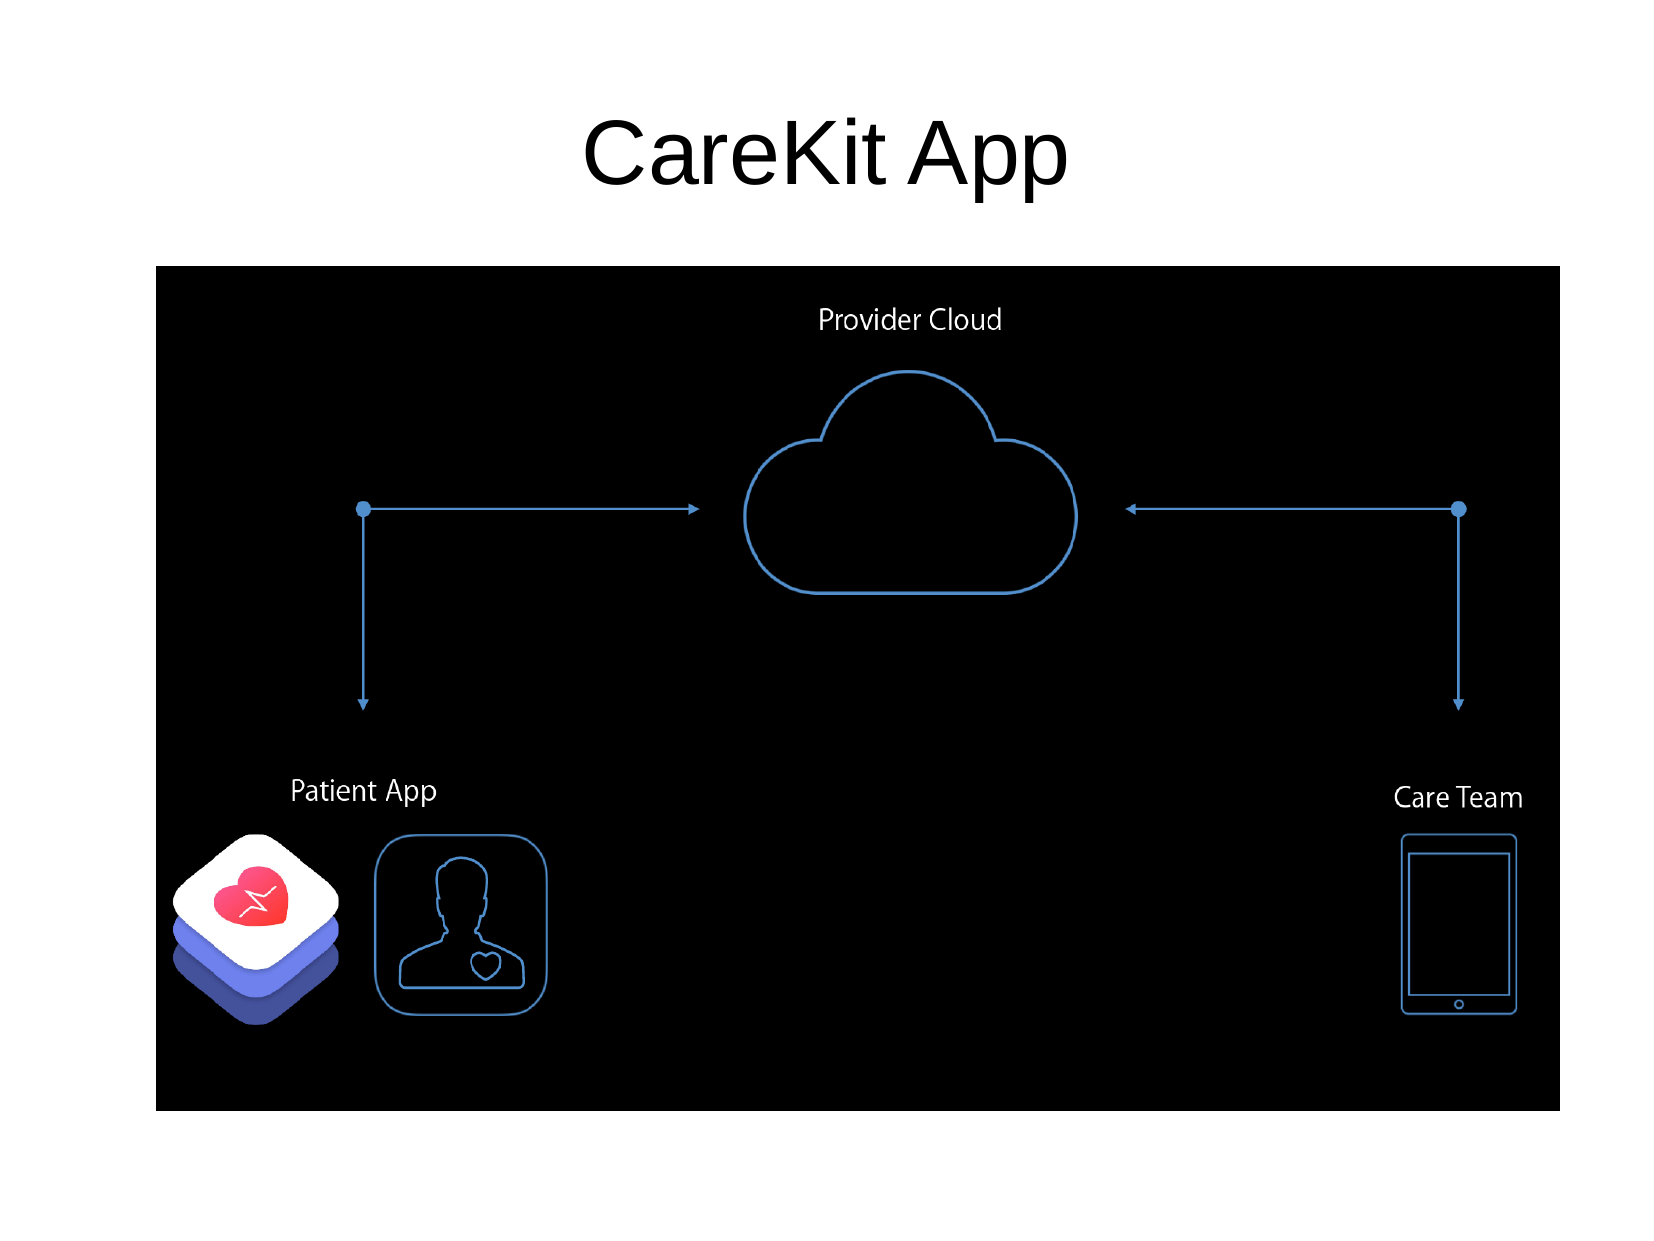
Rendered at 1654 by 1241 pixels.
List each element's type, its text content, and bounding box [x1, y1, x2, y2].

picture [156, 266, 1560, 1111]
title CareKit App [82, 49, 1571, 257]
